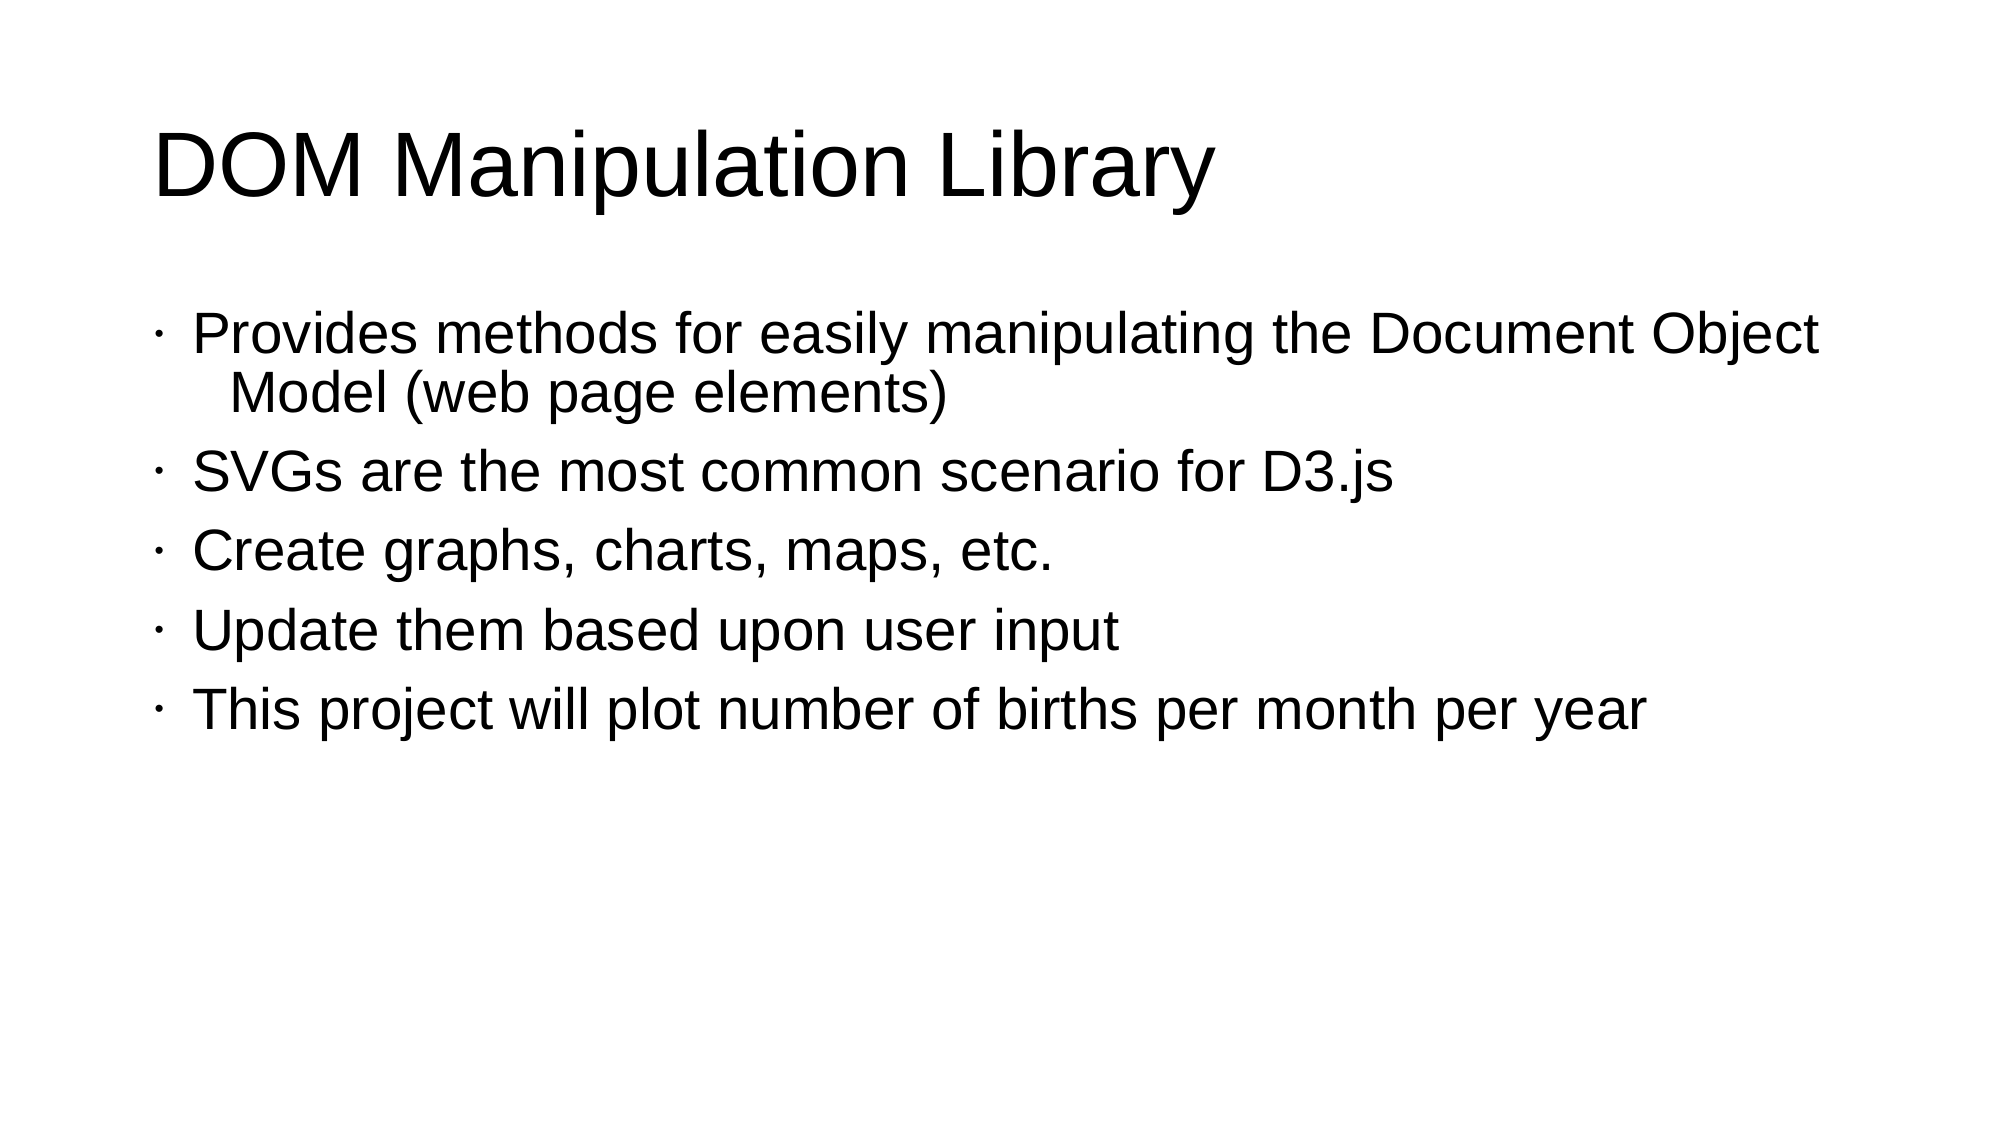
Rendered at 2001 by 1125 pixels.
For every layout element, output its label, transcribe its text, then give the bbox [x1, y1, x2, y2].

list Provides methods for easily manipulating the Document Object Model (web page elements) SVGs are the most common scenario for D3.js Create graphs, charts, maps, etc. Update them based upon user input This project will plot number of births per month per year [137, 299, 1863, 1014]
title DOM Manipulation Library [137, 59, 1863, 278]
